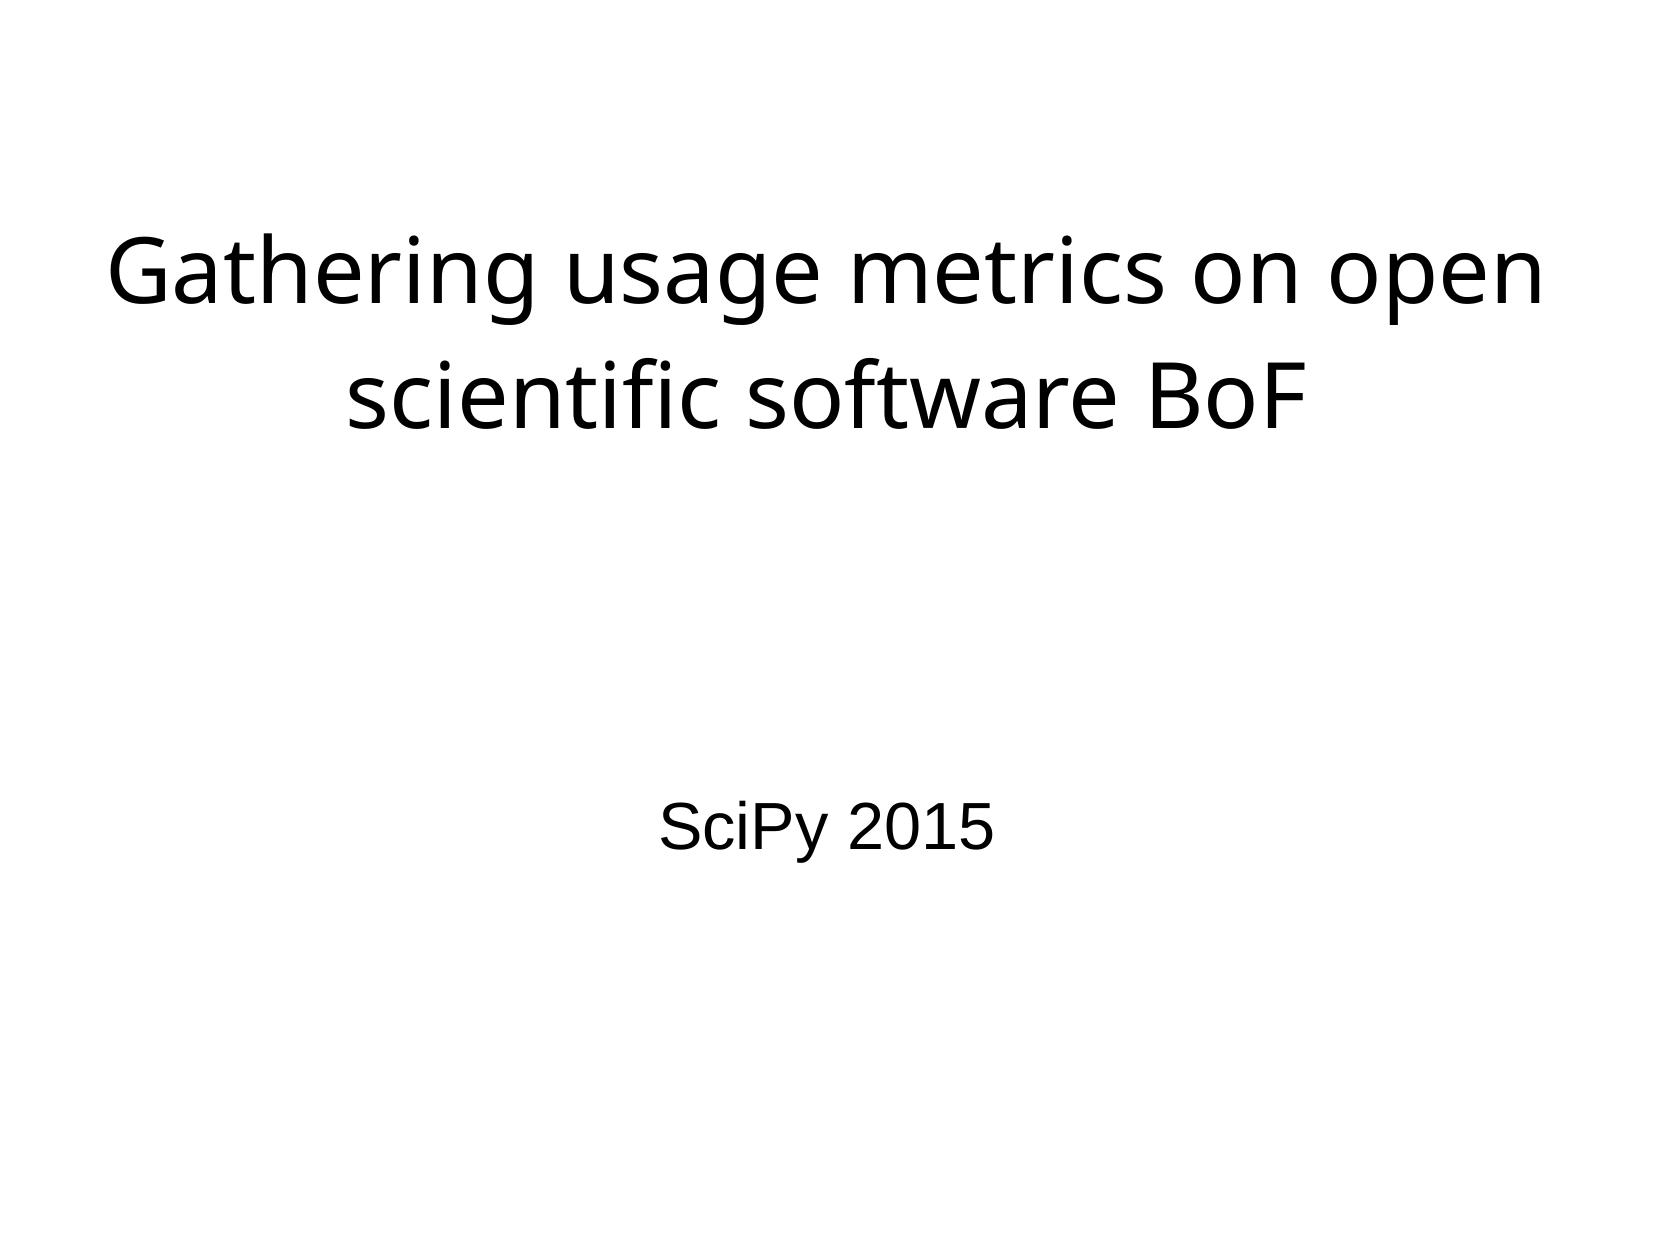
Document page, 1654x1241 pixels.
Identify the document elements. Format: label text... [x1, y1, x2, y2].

subtitle SciPy 2015 [82, 467, 1571, 1187]
title Gathering usage metrics on open scientific software BoF [82, 220, 1571, 441]
